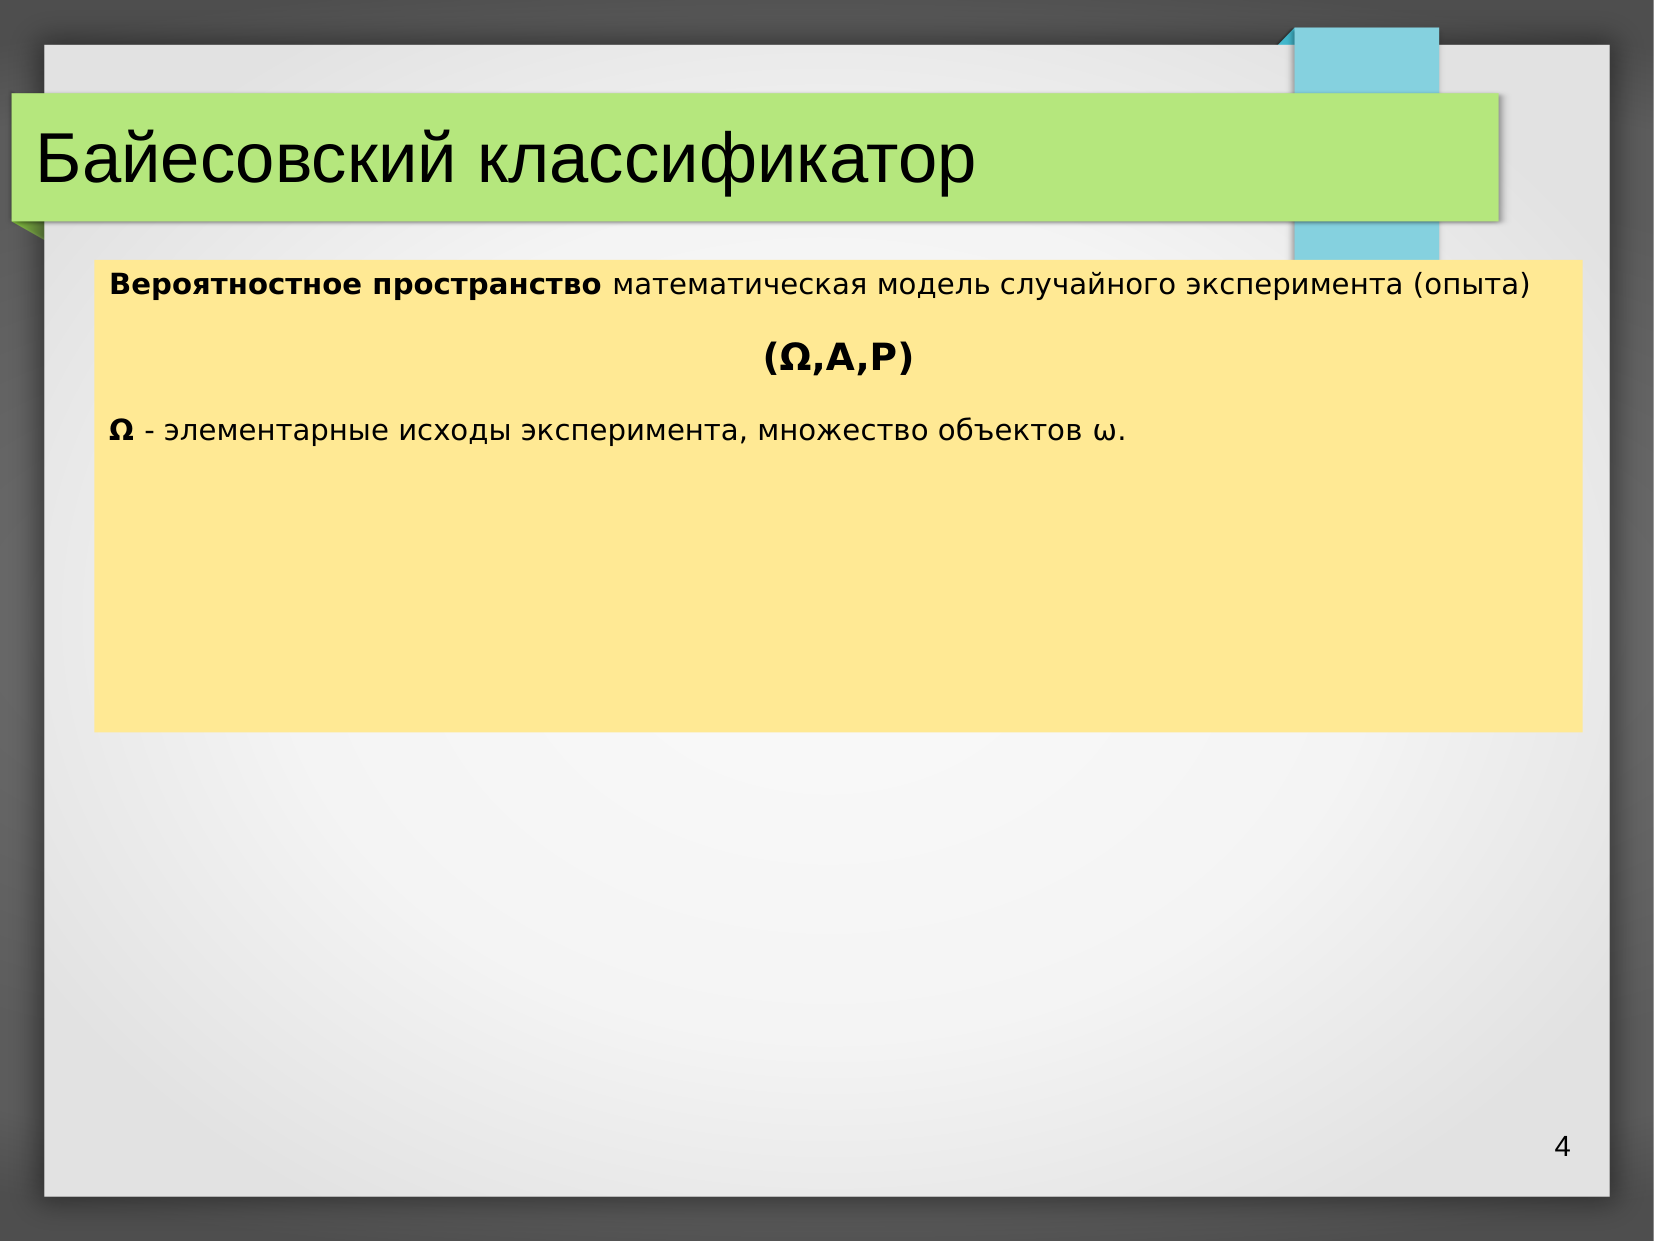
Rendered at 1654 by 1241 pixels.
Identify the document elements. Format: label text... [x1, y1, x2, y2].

picture [0, 0, 1654, 1241]
text_box Вероятностное пространство математическая модель случайного эксперимента (опыта) (Ω,A,P) Ω - элементарные исходы эксперимента, множество объектов ω. [94, 259, 1583, 733]
title Байесовский классификатор [35, 118, 1489, 199]
